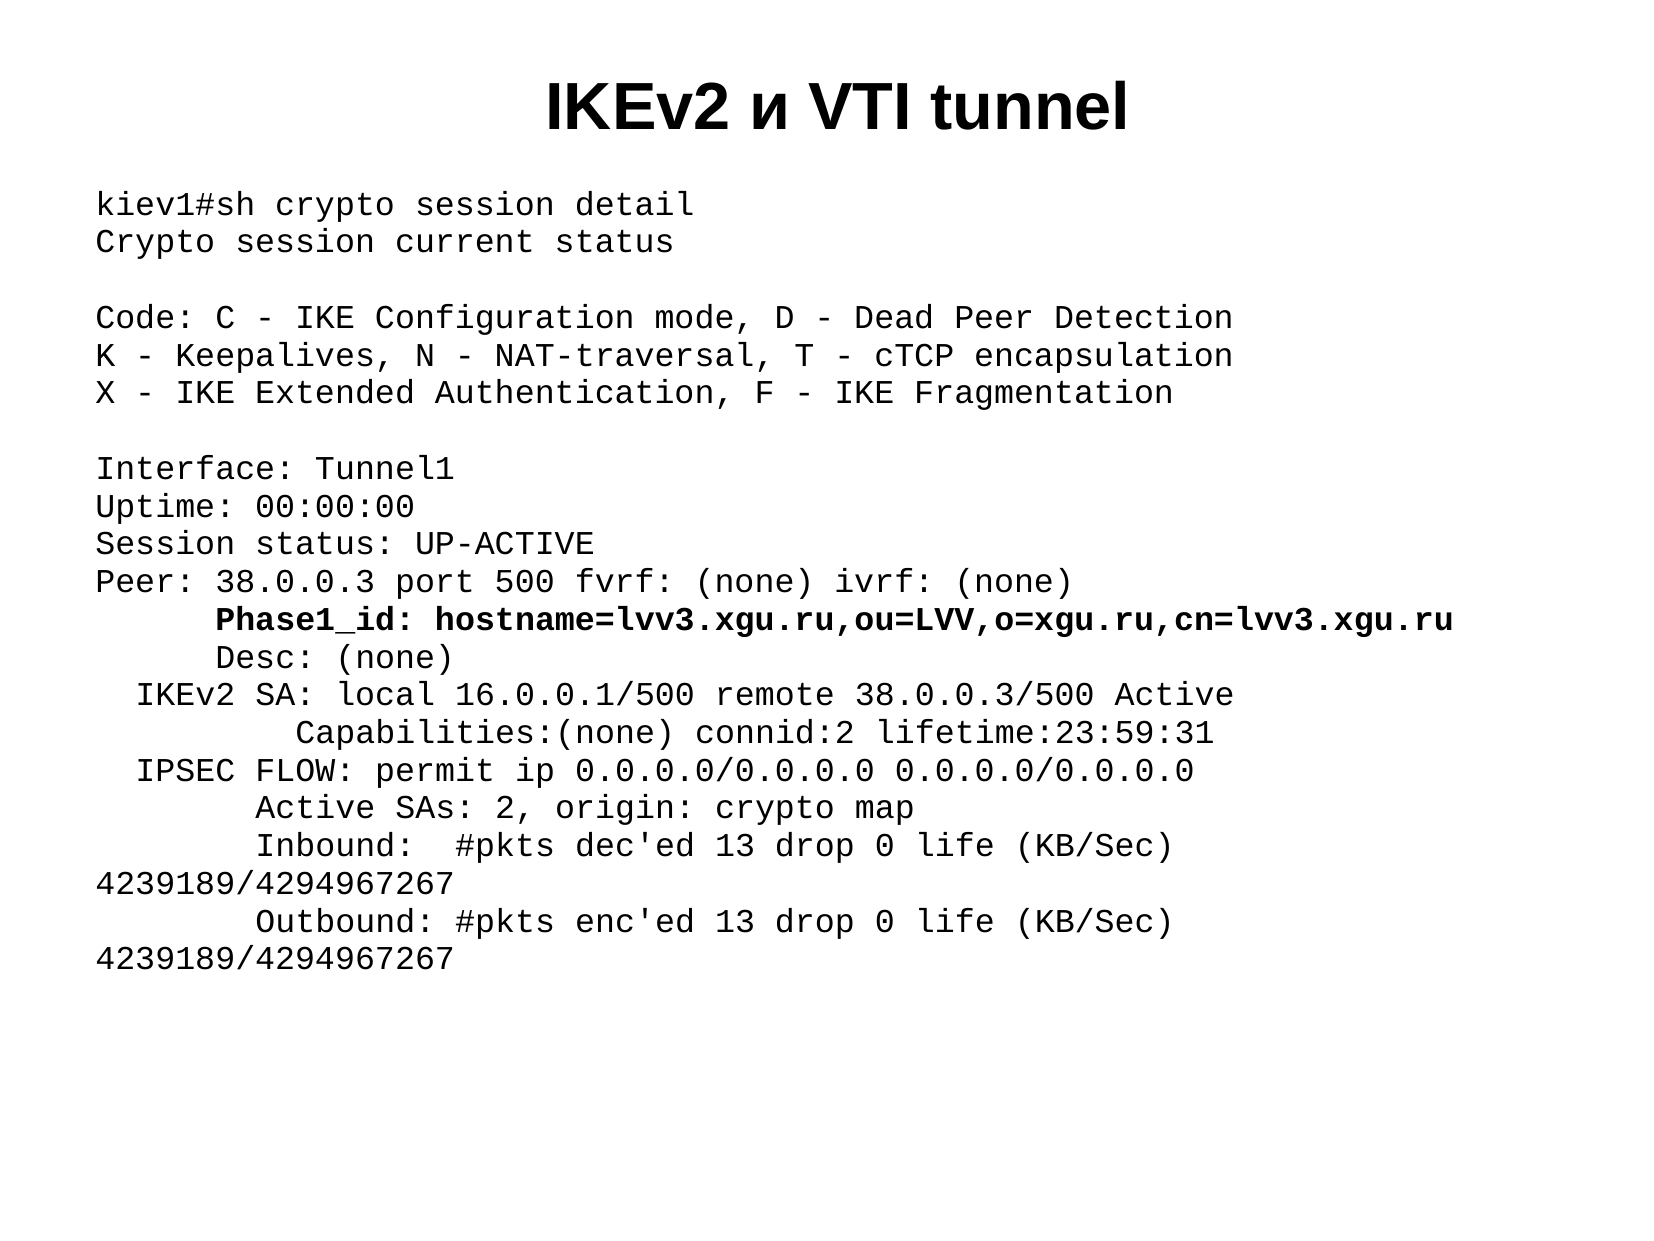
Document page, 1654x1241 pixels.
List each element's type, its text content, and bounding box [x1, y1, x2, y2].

text_box IKEv2 и VTI tunnel [64, 37, 1613, 151]
list kiev1#sh crypto session detail Crypto session current status Code: C - IKE Configuration mode, D - Dead Peer Detection K - Keepalives, N - NAT-traversal, T - cTCP encapsulation X - IKE Extended Authentication, F - IKE Fragmentation Interface: Tunnel1 Uptime: 00:00:00 Session status: UP-ACTIVE Peer: 38.0.0.3 port 500 fvrf: (none) ivrf: (none) Phase1_id: hostname=lvv3.xgu.ru,ou=LVV,o=xgu.ru,cn=lvv3.xgu.ru Desc: (none) IKEv2 SA: local 16.0.0.1/500 remote 38.0.0.3/500 Active Capabilities:(none) connid:2 lifetime:23:59:31 IPSEC FLOW: permit ip 0.0.0.0/0.0.0.0 0.0.0.0/0.0.0.0 Active SAs: 2, origin: crypto map Inbound: #pkts dec'ed 13 drop 0 life (KB/Sec) 4239189/4294967267 Outbound: #pkts enc'ed 13 drop 0 life (KB/Sec) 4239189/4294967267 [95, 187, 1538, 1208]
